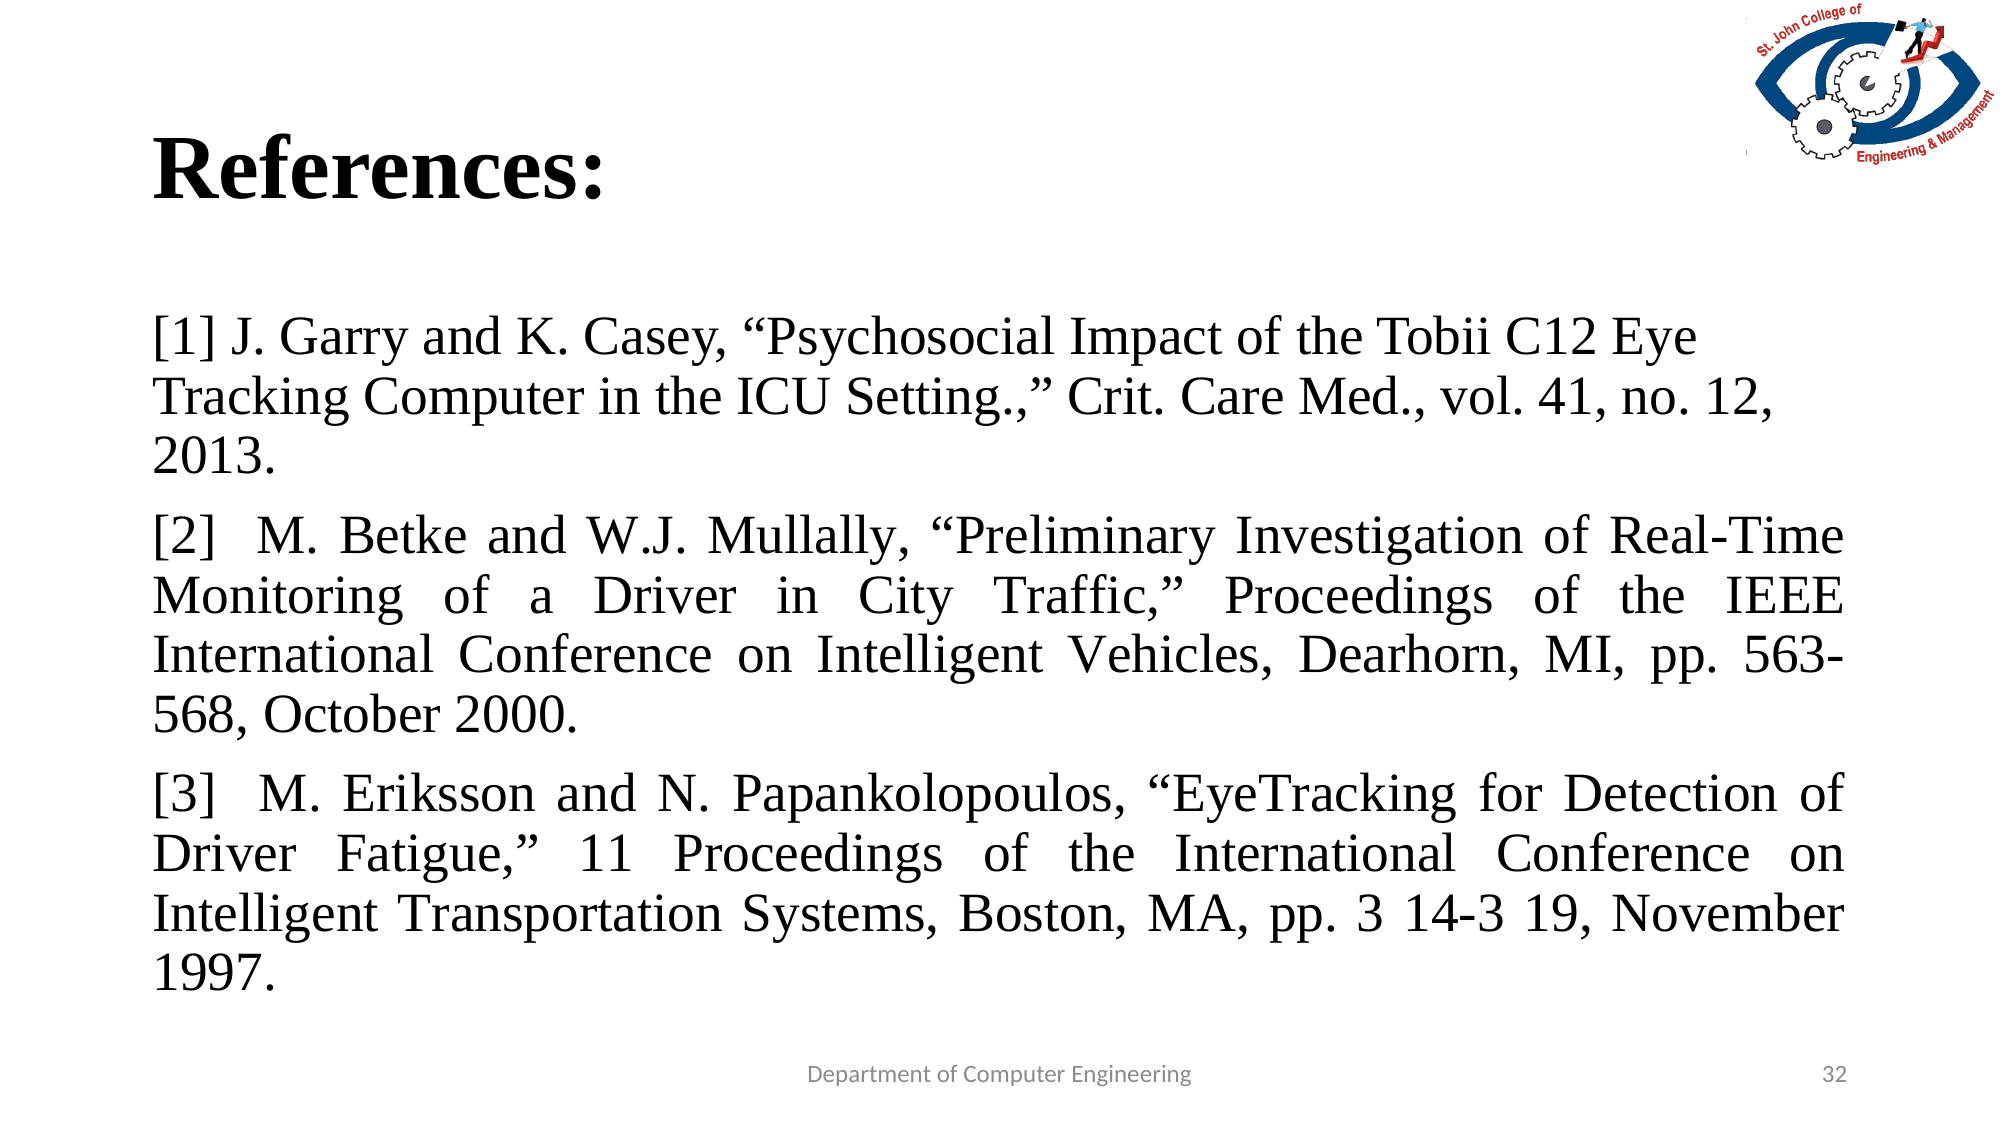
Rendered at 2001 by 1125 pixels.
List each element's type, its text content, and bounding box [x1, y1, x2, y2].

list [1] J. Garry and K. Casey, “Psychosocial Impact of the Tobii C12 Eye Tracking Computer in the ICU Setting.,” Crit. Care Med., vol. 41, no. 12, 2013. [2] M. Betke and W.J. Mullally, “Preliminary Investigation of Real-Time Monitoring of a Driver in City Traffic,” Proceedings of the IEEE International Conference on Intelligent Vehicles, Dearhorn, MI, pp. 563-568, October 2000. [3] M. Eriksson and N. Papankolopoulos, “EyeTracking for Detection of Driver Fatigue,” 11 Proceedings of the International Conference on Intelligent Transportation Systems, Boston, MA, pp. 3 14-3 19, November 1997. [137, 299, 1863, 1014]
slide_number <number> [1412, 1042, 1863, 1103]
footer Department of Computer Engineering [662, 1042, 1338, 1103]
title References: [137, 59, 1863, 278]
picture [1746, 0, 2000, 168]
